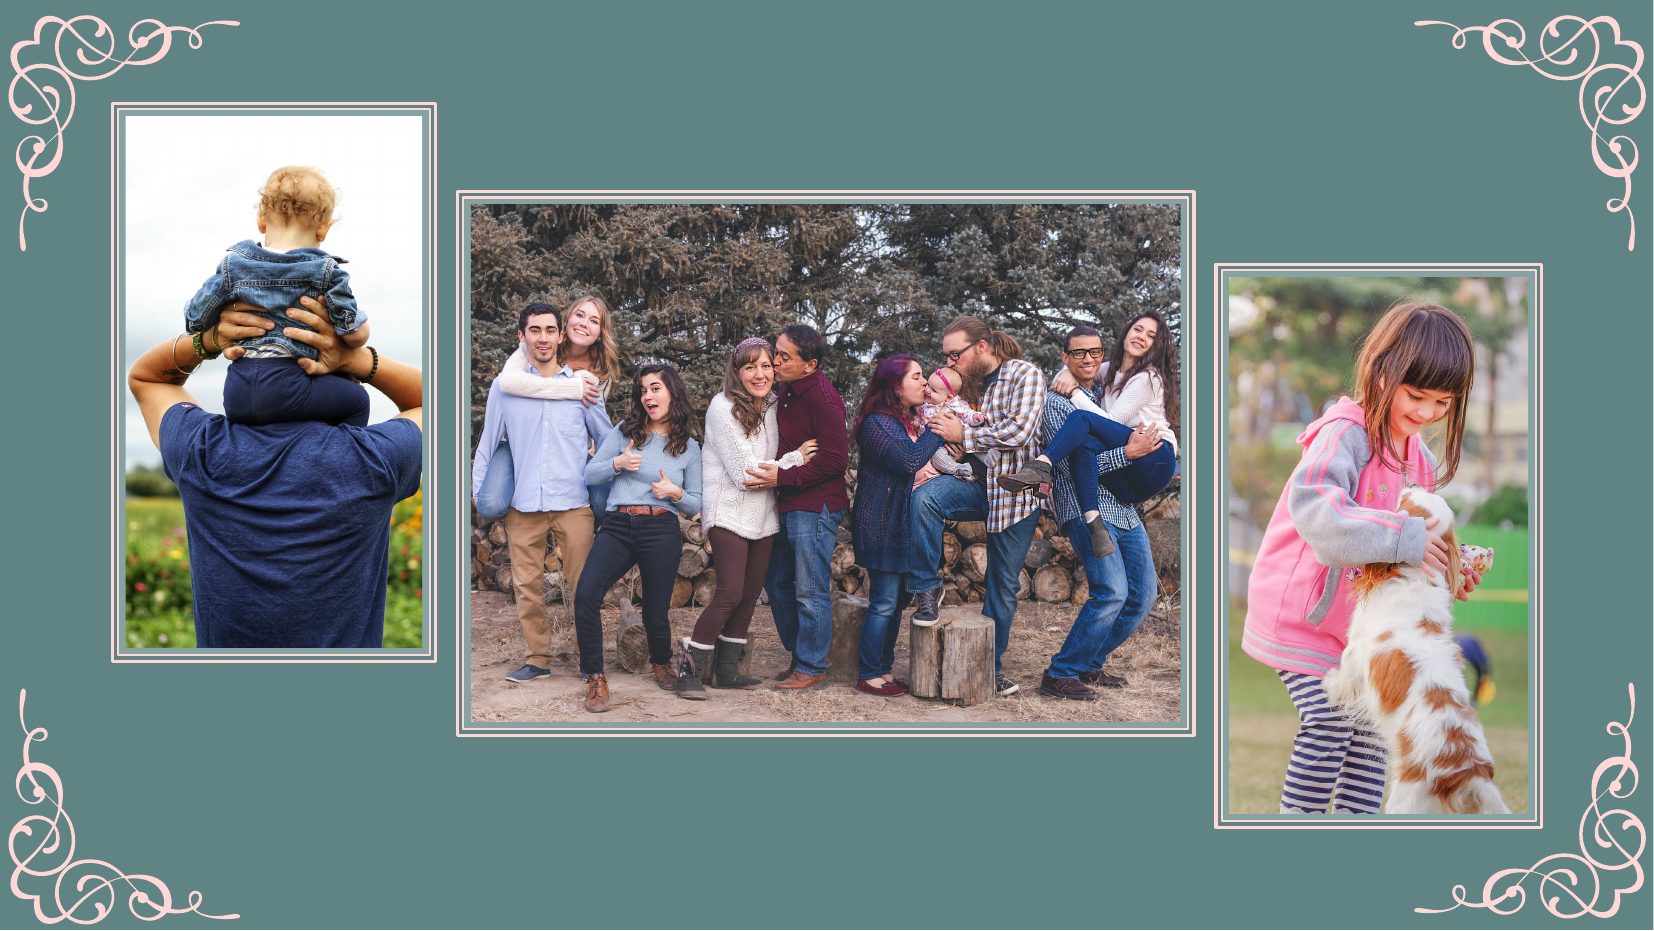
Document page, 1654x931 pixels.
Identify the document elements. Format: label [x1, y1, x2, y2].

picture [1414, 682, 1540, 826]
picture [8, 688, 241, 925]
text_box [118, 109, 430, 656]
picture [8, 15, 241, 252]
text_box [463, 197, 1189, 730]
picture [125, 116, 423, 648]
picture [1229, 277, 1529, 814]
picture [470, 204, 1181, 722]
picture [1414, 682, 1646, 919]
text_box [1221, 270, 1536, 822]
picture [1414, 15, 1646, 252]
picture [114, 105, 241, 252]
